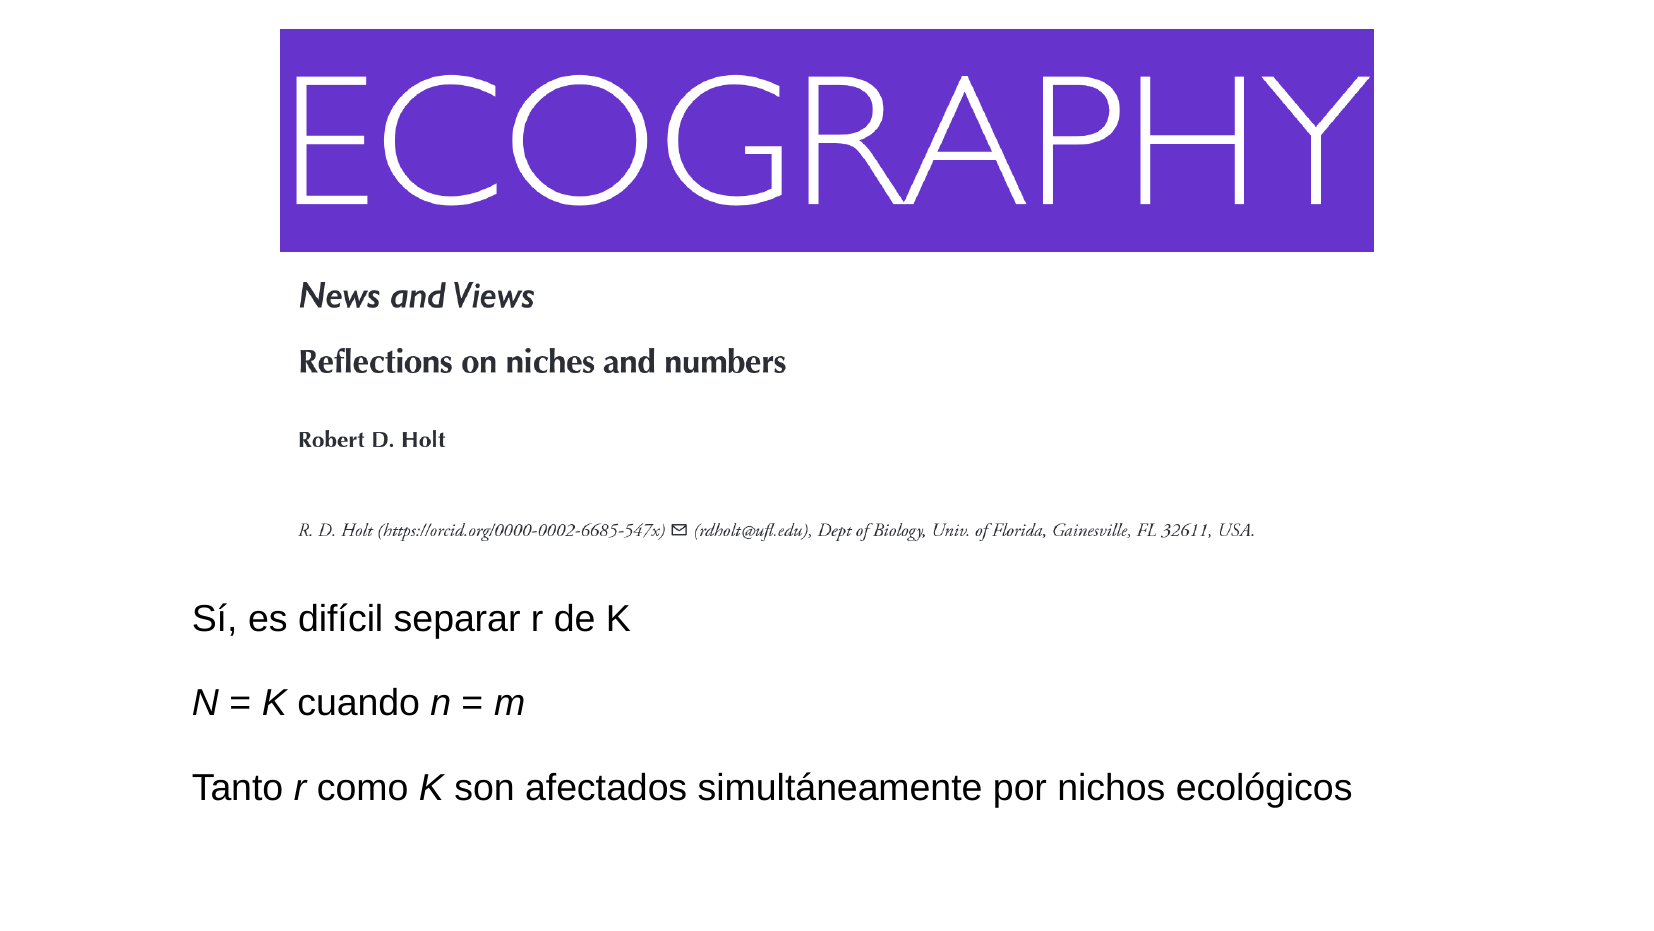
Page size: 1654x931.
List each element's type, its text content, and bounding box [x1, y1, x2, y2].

picture [280, 29, 1374, 569]
text_box Sí, es difícil separar r de K N = K cuando n = m Tanto r como K son afectados simultáneamente por nichos ecológicos [177, 590, 1536, 816]
